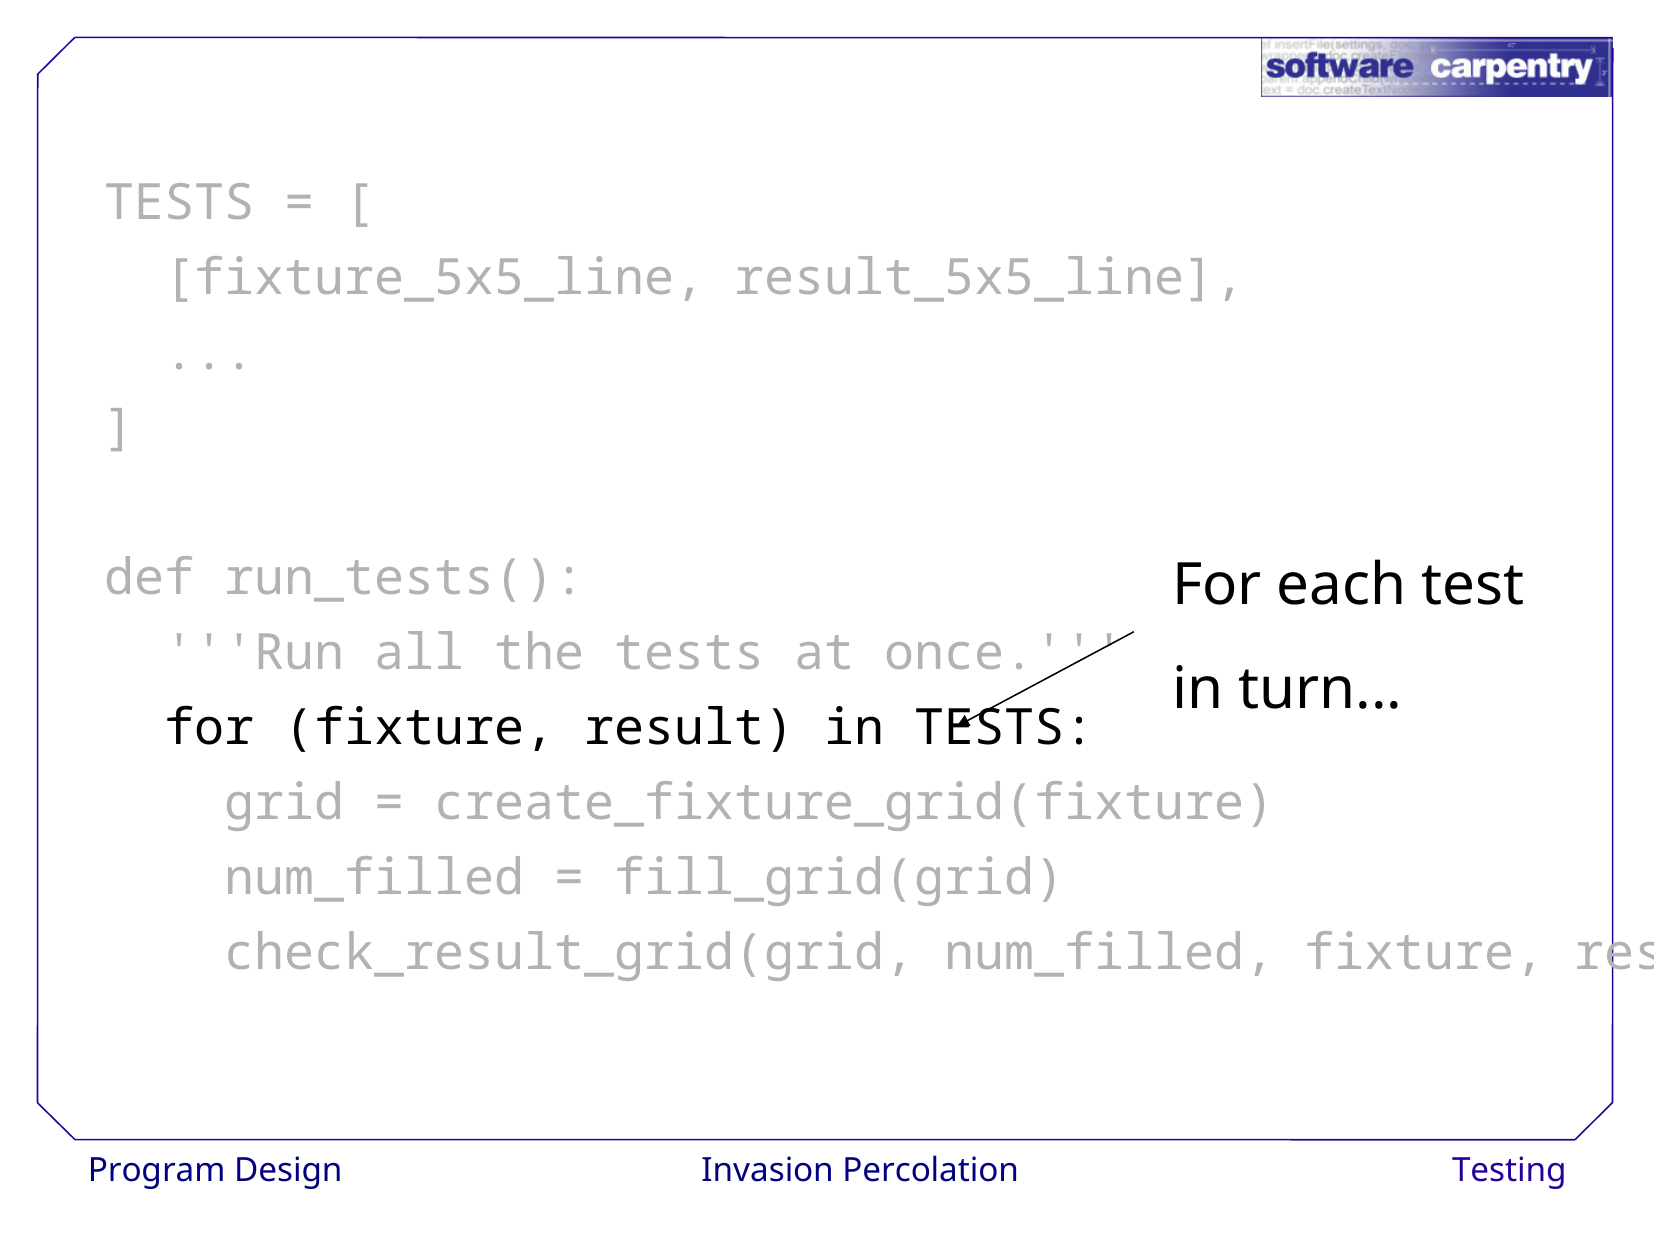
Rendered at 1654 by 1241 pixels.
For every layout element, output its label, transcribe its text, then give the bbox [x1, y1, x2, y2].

text_box TESTS = [ [fixture_5x5_line, result_5x5_line], ... ] def run_tests(): '''Run all the tests at once.''' for (fixture, result) in TESTS: grid = create_fixture_grid(fixture) num_filled = fill_grid(grid) check_result_grid(grid, num_filled, fixture, result) [89, 147, 1508, 1093]
picture [1261, 39, 1613, 97]
text_box For each test in turn... [1157, 503, 1607, 729]
